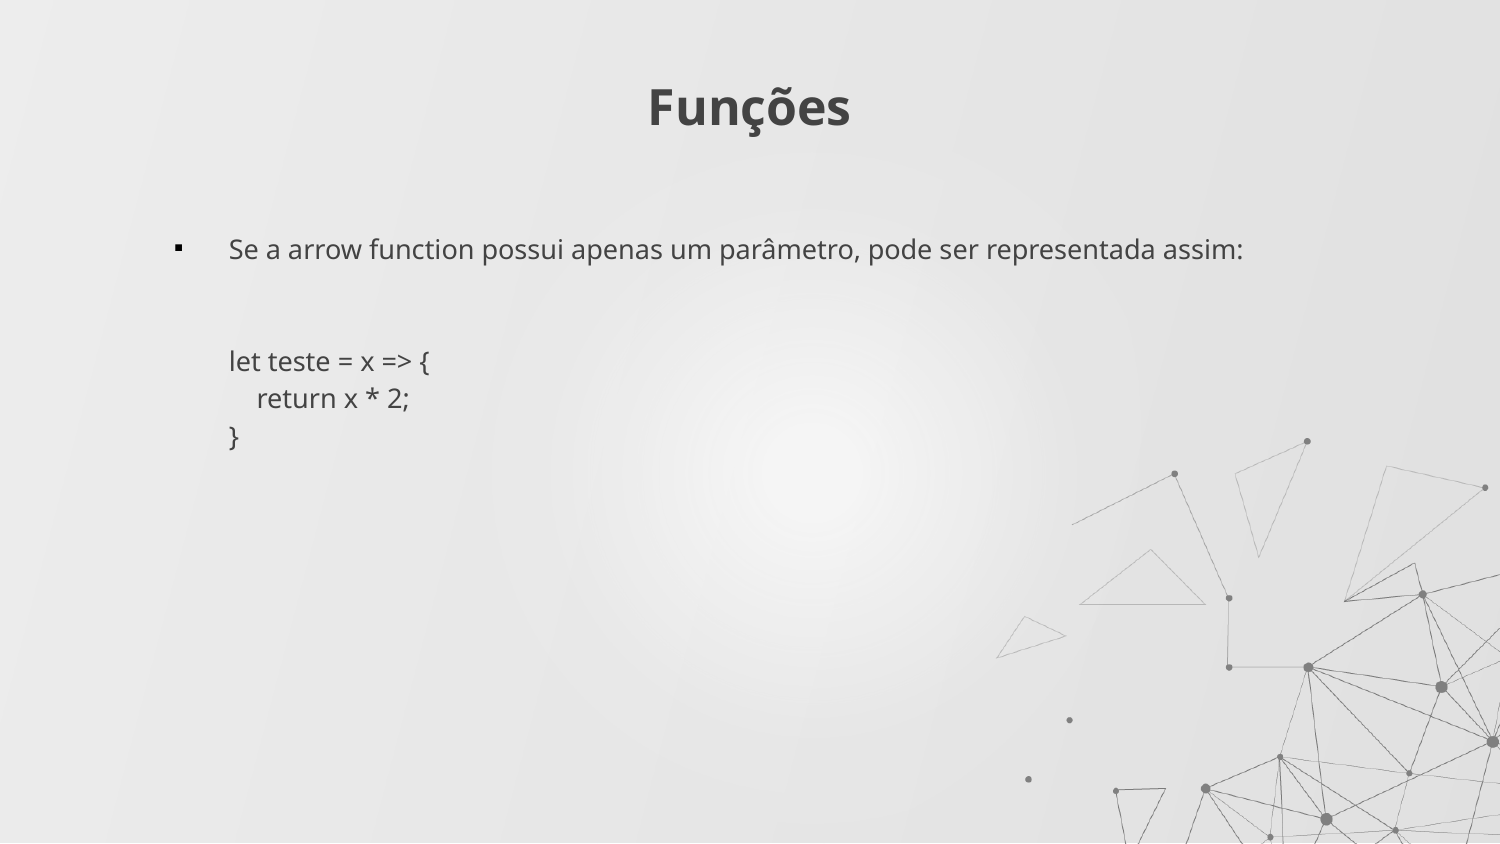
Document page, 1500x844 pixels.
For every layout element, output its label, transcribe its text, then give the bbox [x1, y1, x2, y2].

list Se a arrow function possui apenas um parâmetro, pode ser representada assim: let teste = x => { return x * 2; } [142, 216, 1278, 455]
title Funções [60, 60, 1441, 216]
picture [0, 0, 1500, 844]
